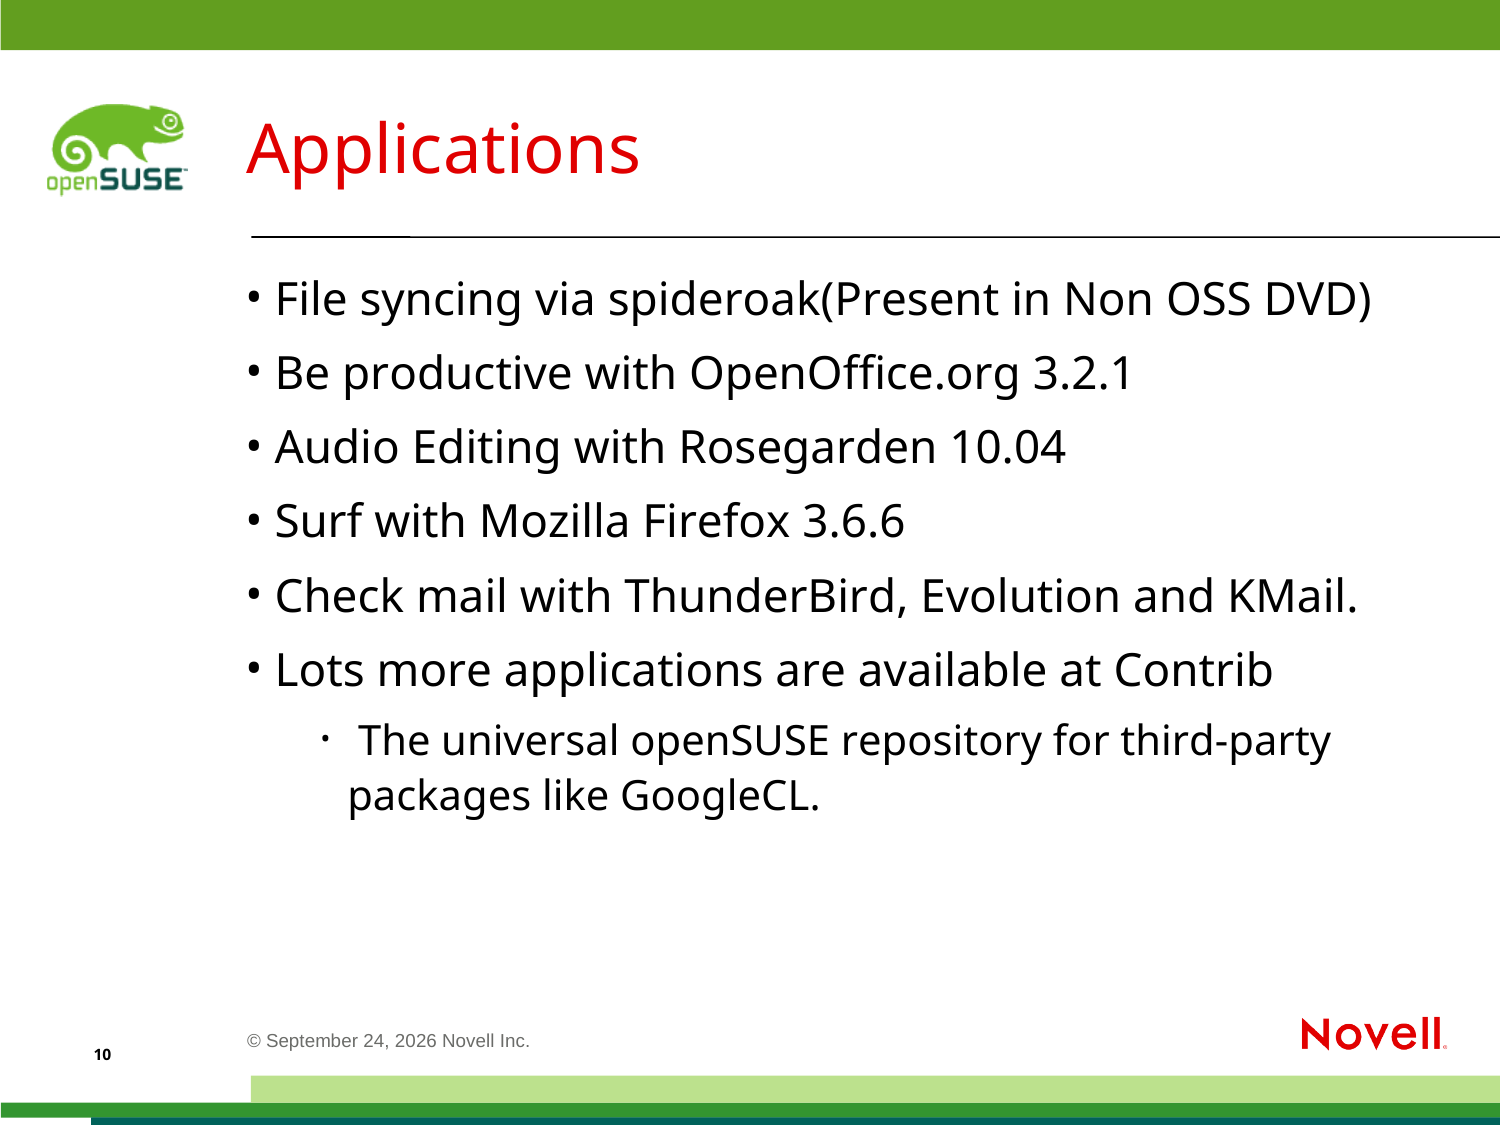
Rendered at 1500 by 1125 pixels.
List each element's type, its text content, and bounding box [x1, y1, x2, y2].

title Applications [246, 68, 1409, 231]
list File syncing via spideroak(Present in Non OSS DVD) Be productive with OpenOffice.org 3.2.1 Audio Editing with Rosegarden 10.04 Surf with Mozilla Firefox 3.6.6 Check mail with ThunderBird, Evolution and KMail. Lots more applications are available at Contrib The universal openSUSE repository for third-party packages like GoogleCL. [245, 267, 1458, 1010]
picture [47, 104, 188, 197]
picture [1295, 1011, 1453, 1056]
